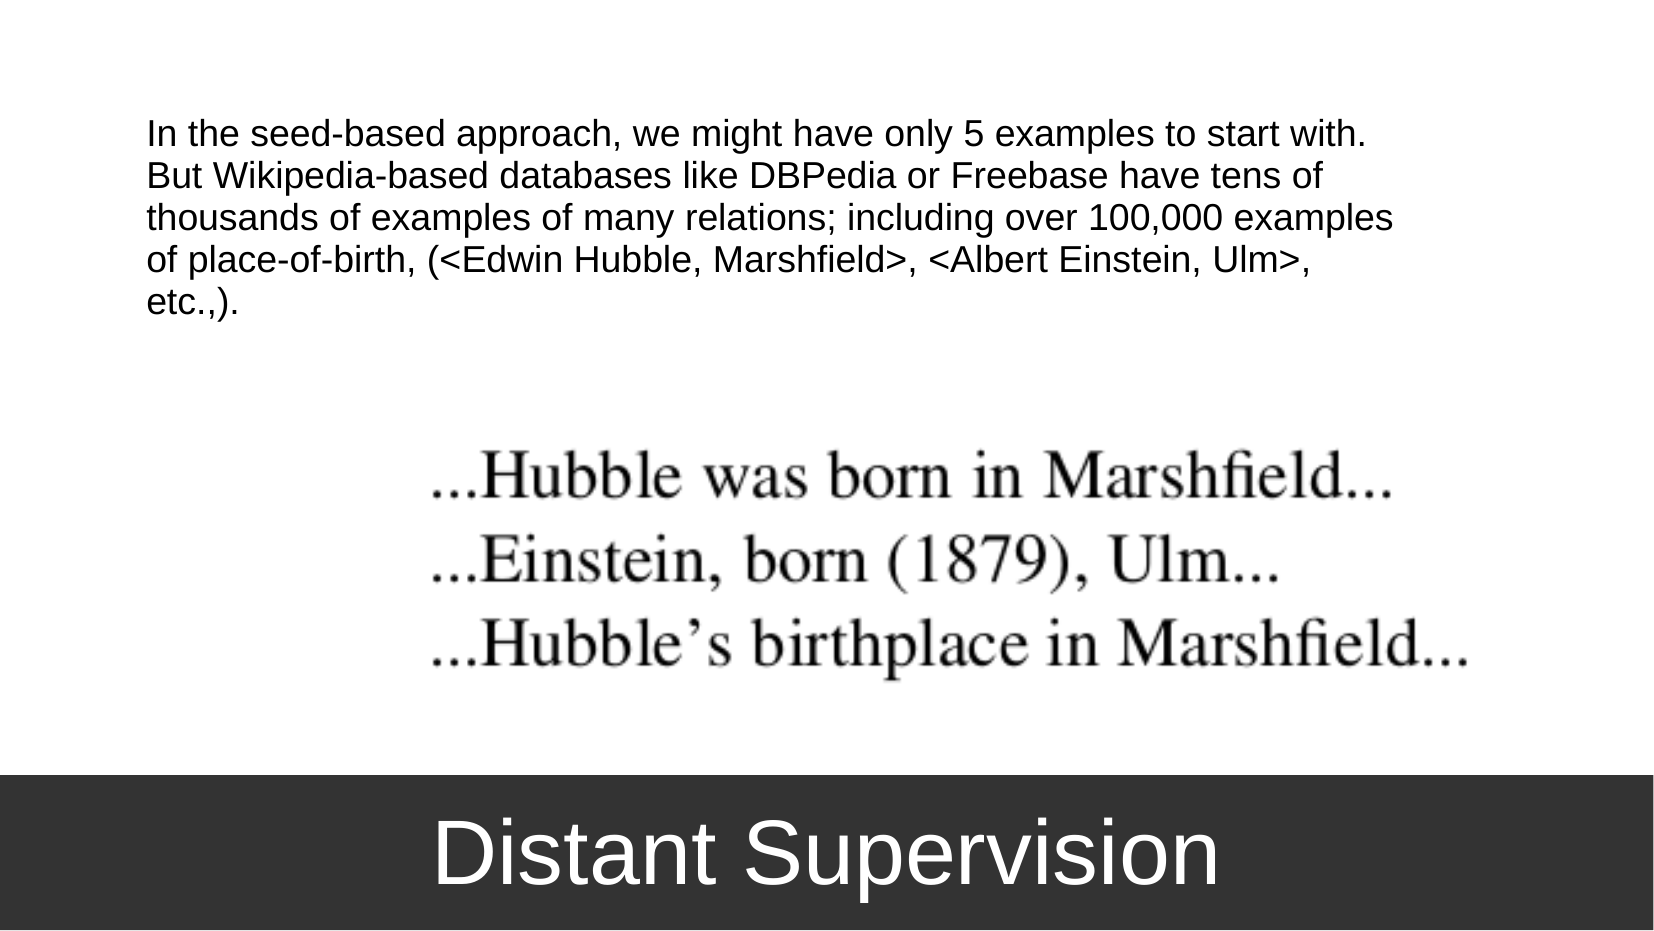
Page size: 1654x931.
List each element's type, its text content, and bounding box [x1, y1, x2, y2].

picture [375, 434, 1531, 728]
title Distant Supervision [0, 775, 1654, 931]
text_box In the seed-based approach, we might have only 5 examples to start with. But Wikipedia-based databases like DBPedia or Freebase have tens of thousands of examples of many relations; including over 100,000 examples of place-of-birth, (<Edwin Hubble, Marshfield>, <Albert Einstein, Ulm>, etc.,). [131, 105, 1411, 330]
